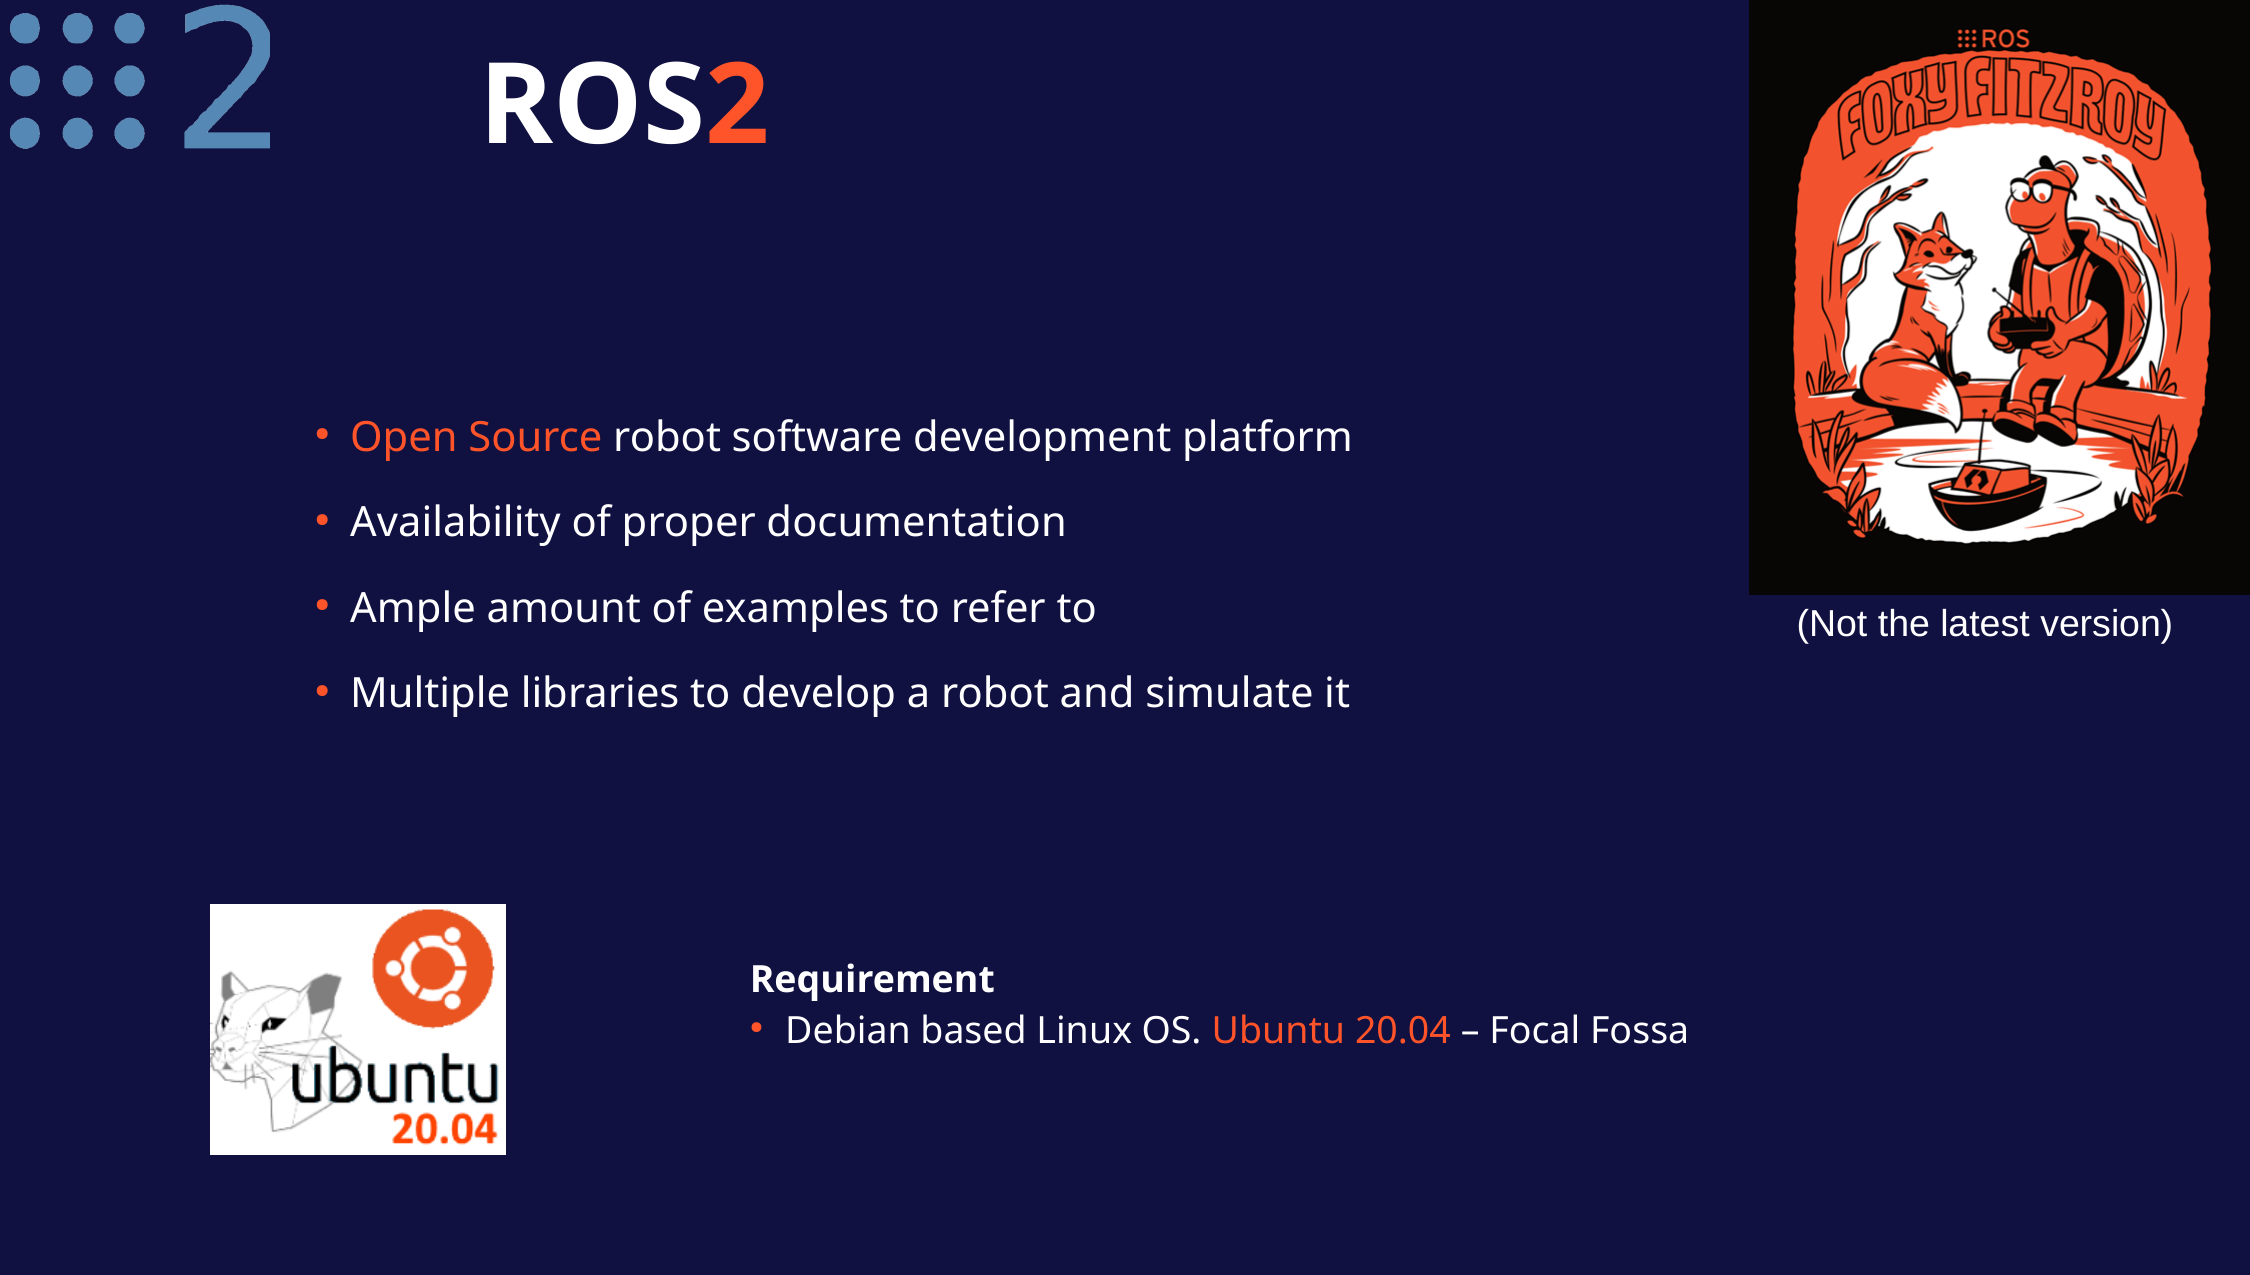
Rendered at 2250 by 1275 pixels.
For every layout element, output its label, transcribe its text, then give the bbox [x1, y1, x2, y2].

picture [9, 0, 271, 151]
text_box ROS2 [465, 15, 801, 157]
text_box Open Source robot software development platform Availability of proper documentation Ample amount of examples to refer to Multiple libraries to develop a robot and simulate it [300, 399, 1636, 791]
text_box Requirement Debian based Linux OS. Ubuntu 20.04 – Focal Fossa [735, 945, 2206, 1044]
text_box (Not the latest version) [1781, 594, 2217, 694]
picture [1749, 0, 2250, 595]
picture [210, 904, 506, 1156]
